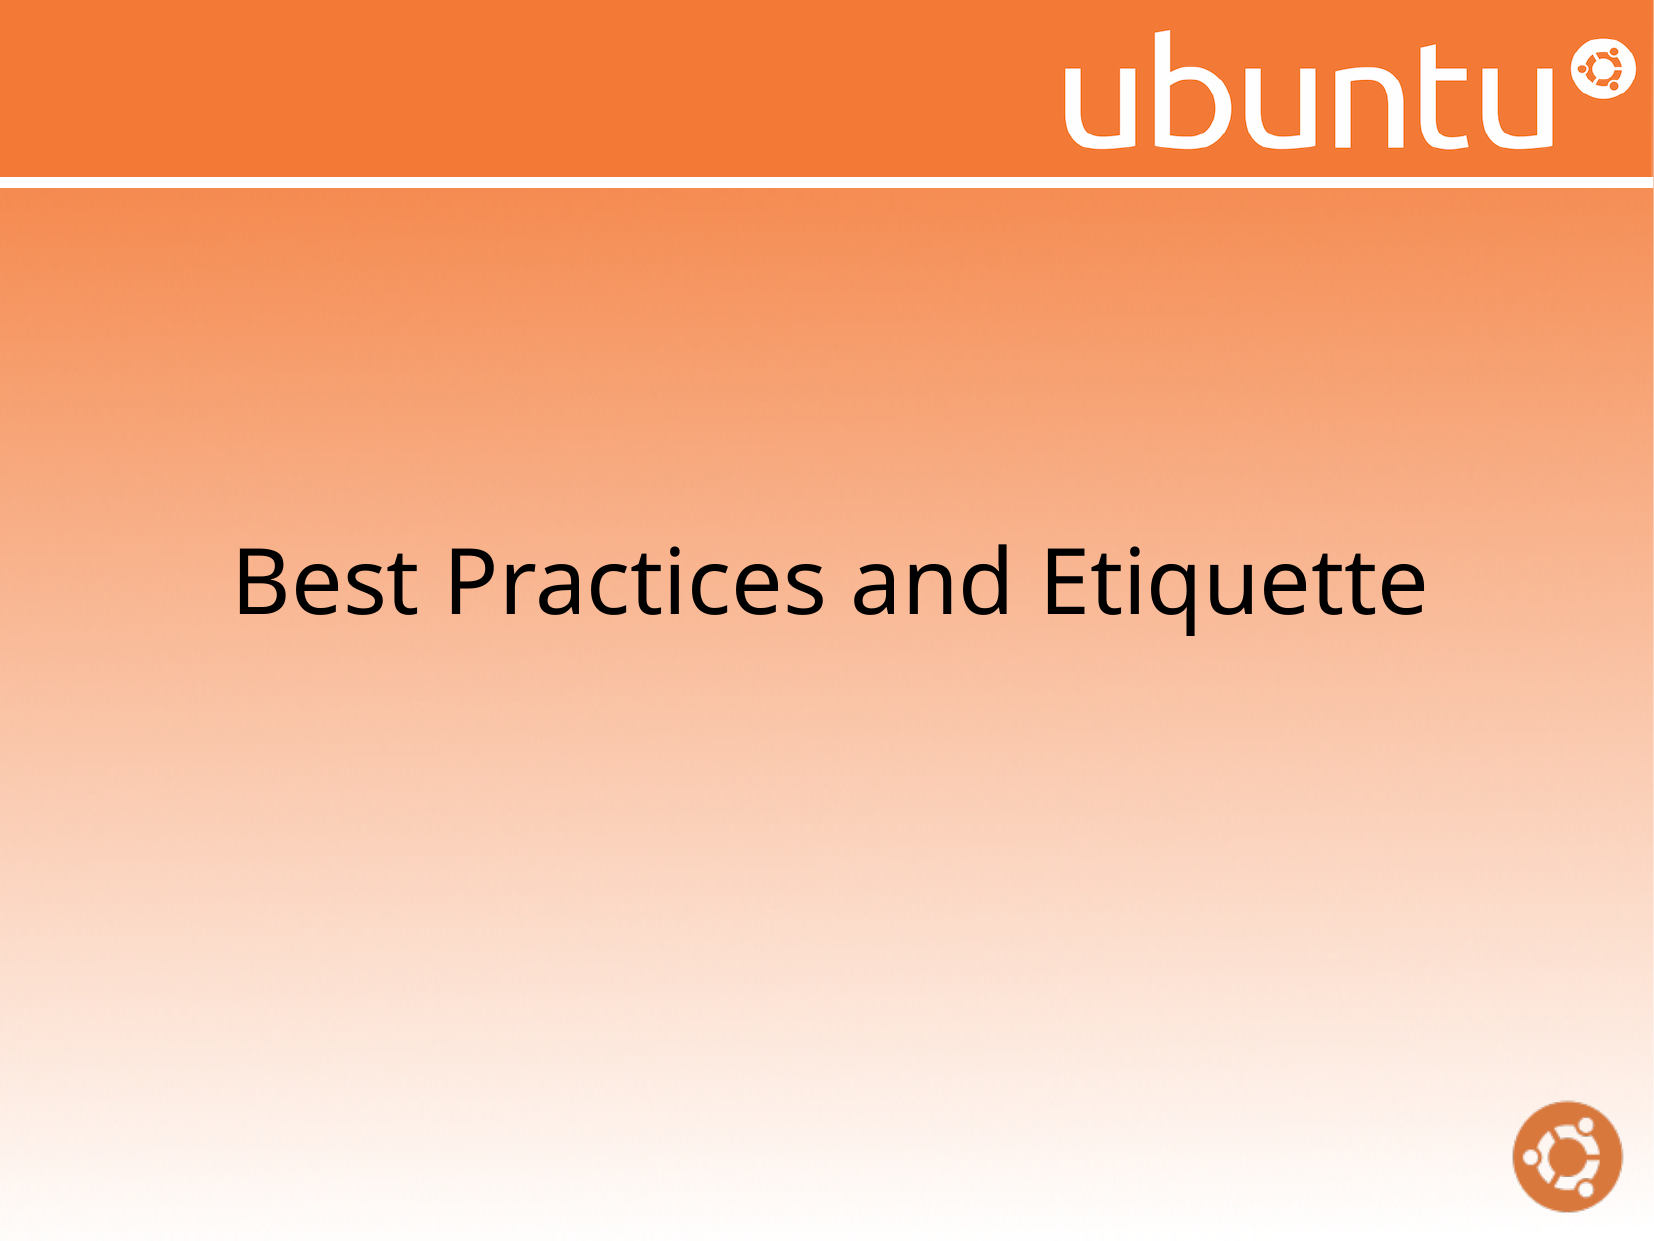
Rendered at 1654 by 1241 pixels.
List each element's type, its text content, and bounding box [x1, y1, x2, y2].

title Best Practices and Etiquette [86, 482, 1576, 676]
picture [0, 0, 1654, 1241]
